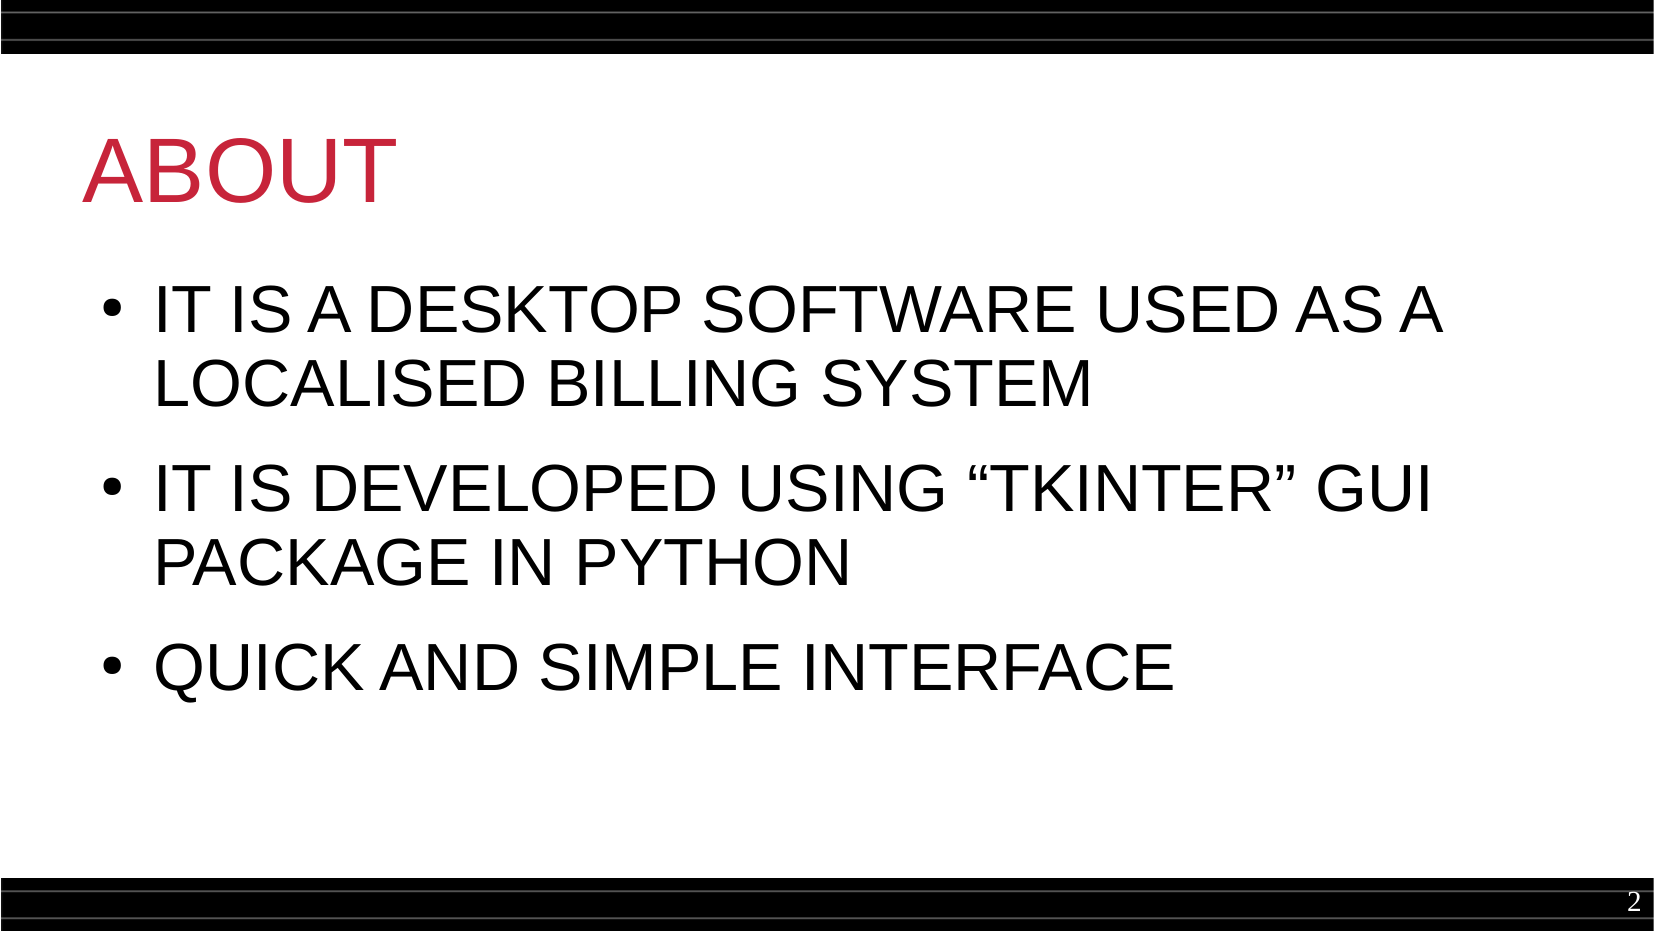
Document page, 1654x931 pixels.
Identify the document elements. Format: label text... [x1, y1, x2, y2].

picture [1, 878, 1654, 931]
list IT IS A DESKTOP SOFTWARE USED AS A LOCALISED BILLING SYSTEM IT IS DEVELOPED USING “TKINTER” GUI PACKAGE IN PYTHON QUICK AND SIMPLE INTERFACE [82, 271, 1571, 851]
title ABOUT [82, 92, 1571, 249]
picture [1, 0, 1654, 54]
